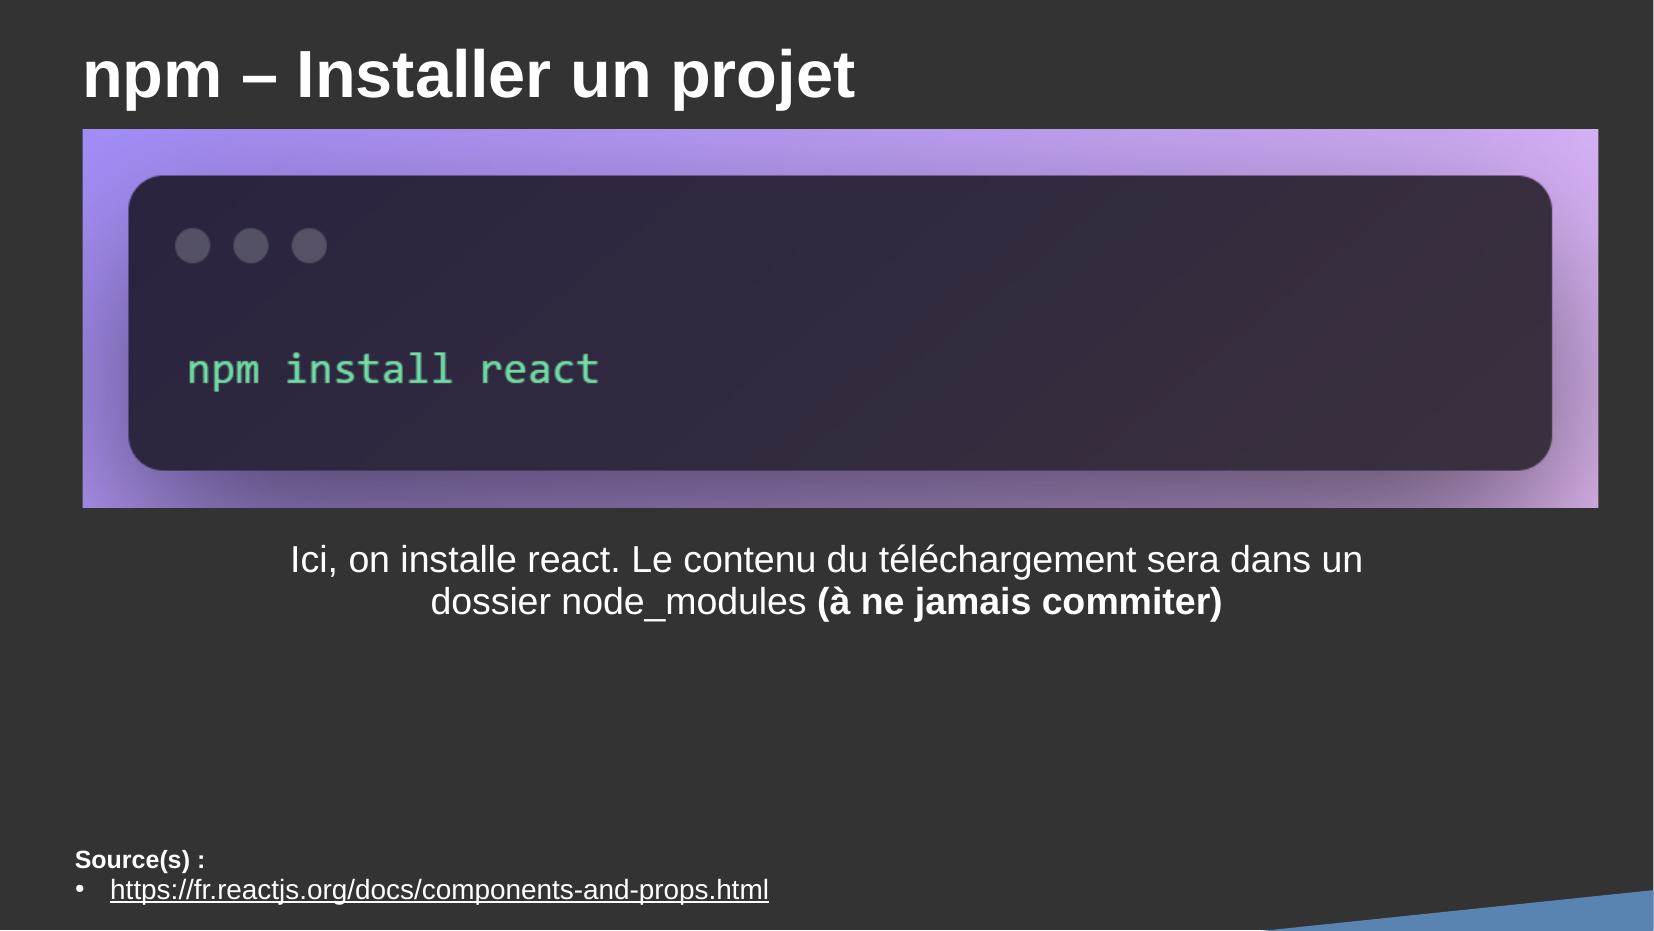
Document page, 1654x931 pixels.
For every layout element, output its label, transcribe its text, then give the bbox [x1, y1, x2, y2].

text_box Source(s) : https://fr.reactjs.org/docs/components-and-props.html [59, 838, 1546, 924]
title npm – Installer un projet [82, 37, 898, 112]
text_box Ici, on installe react. Le contenu du téléchargement sera dans un dossier node_modules (à ne jamais commiter) [274, 531, 1380, 631]
picture [82, 129, 1599, 508]
text_box [1260, 890, 1654, 931]
